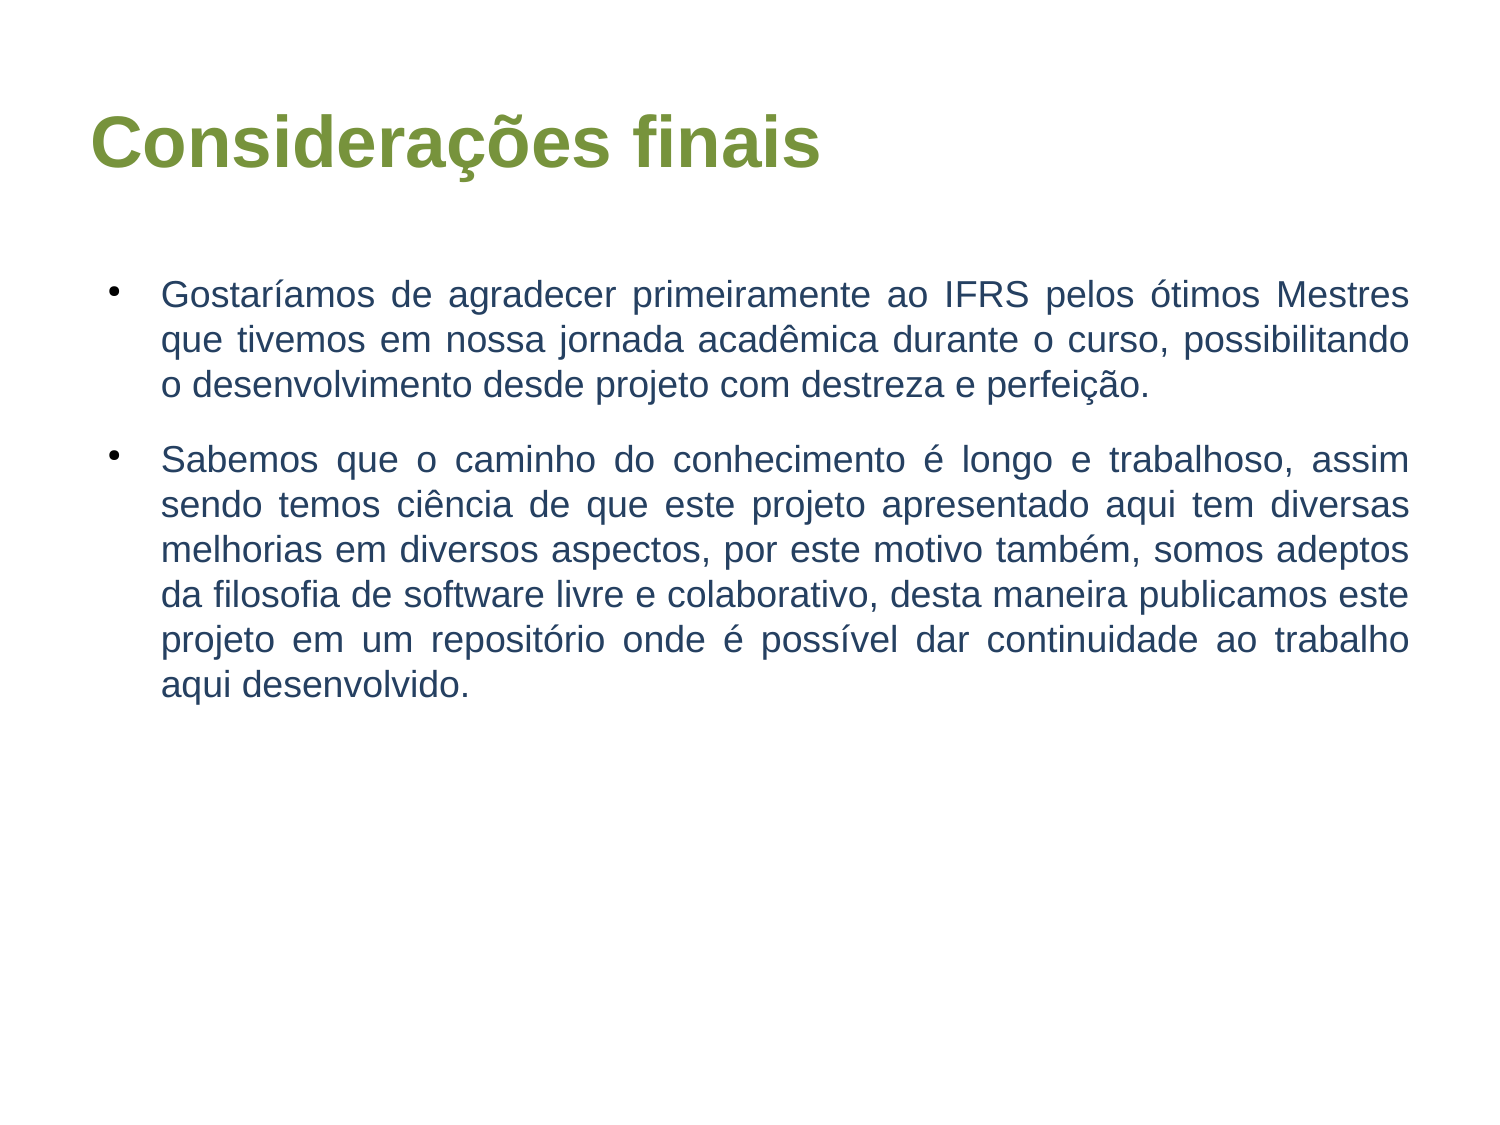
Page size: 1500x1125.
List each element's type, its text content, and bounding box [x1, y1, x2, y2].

list Gostaríamos de agradecer primeiramente ao IFRS pelos ótimos Mestres que tivemos em nossa jornada acadêmica durante o curso, possibilitando o desenvolvimento desde projeto com destreza e perfeição. Sabemos que o caminho do conhecimento é longo e trabalhoso, assim sendo temos ciência de que este projeto apresentado aqui tem diversas melhorias em diversos aspectos, por este motivo também, somos adeptos da filosofia de software livre e colaborativo, desta maneira publicamos este projeto em um repositório onde é possível dar continuidade ao trabalho aqui desenvolvido. [75, 262, 1425, 1005]
title Considerações finais [75, 45, 1425, 233]
